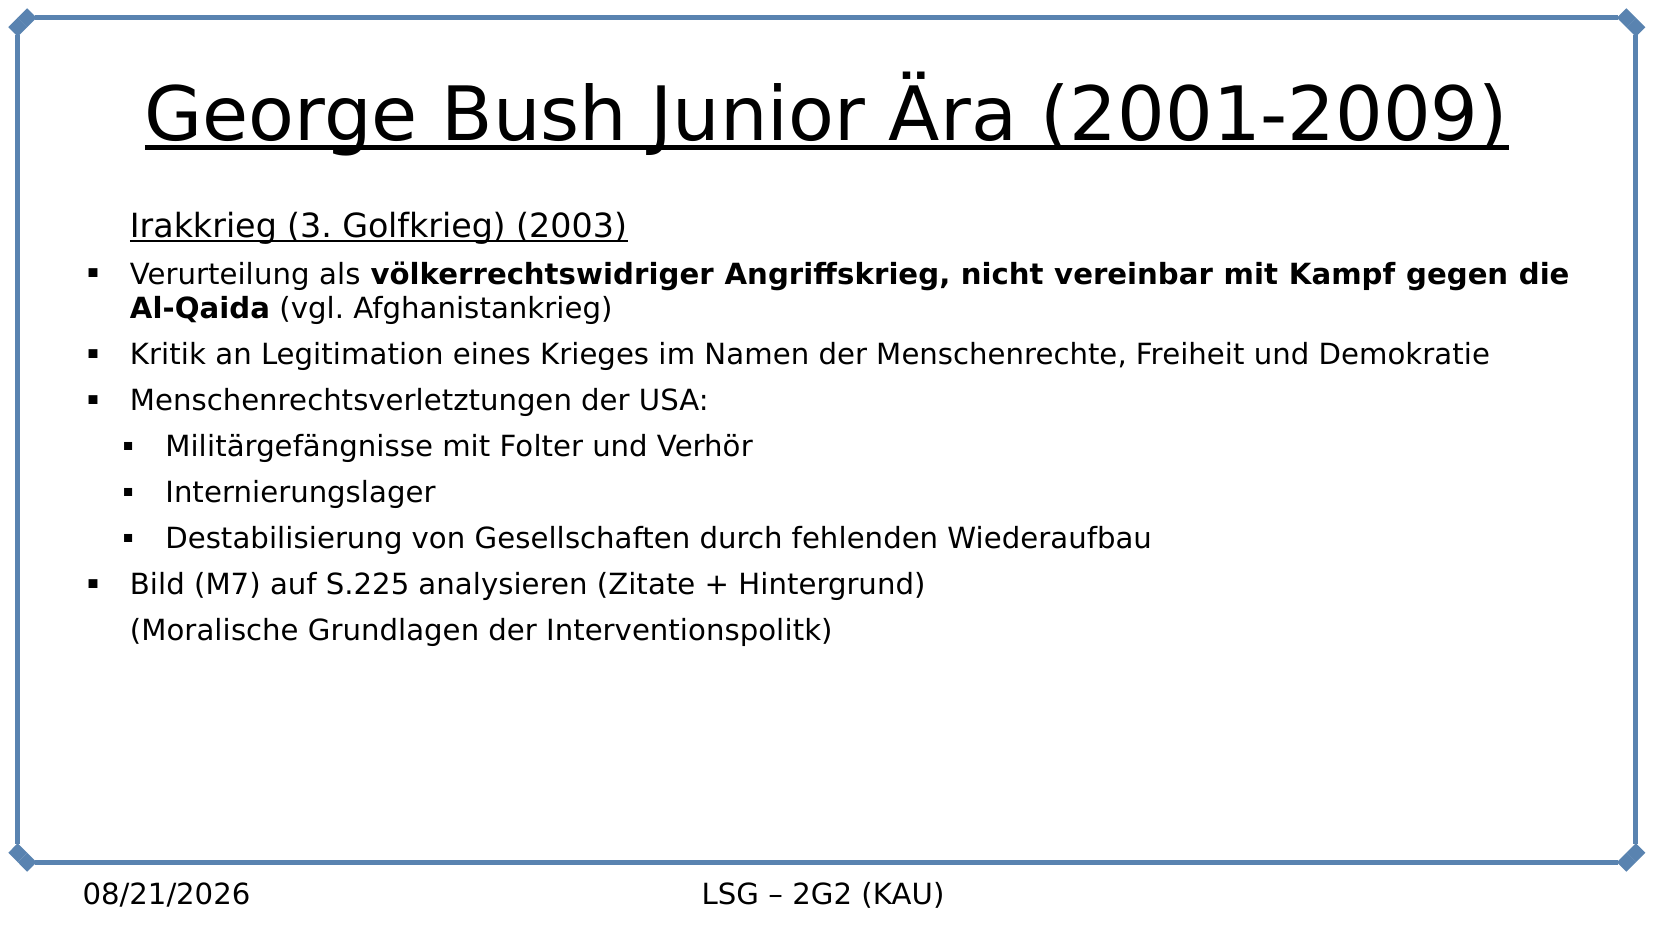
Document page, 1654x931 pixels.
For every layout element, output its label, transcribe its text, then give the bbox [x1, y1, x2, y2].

title George Bush Junior Ära (2001-2009) [82, 37, 1571, 193]
list Irakkrieg (3. Golfkrieg) (2003) Verurteilung als völkerrechtswidriger Angriffskrieg, nicht vereinbar mit Kampf gegen die Al-Qaida (vgl. Afghanistankrieg) Kritik an Legitimation eines Krieges im Namen der Menschenrechte, Freiheit und Demokratie Menschenrechtsverletztungen der USA: Militärgefängnisse mit Folter und Verhör Internierungslager Destabilisierung von Gesellschaften durch fehlenden Wiederaufbau Bild (M7) auf S.225 analysieren (Zitate + Hintergrund) (Moralische Grundlagen der Interventionspolitk) [82, 206, 1571, 739]
